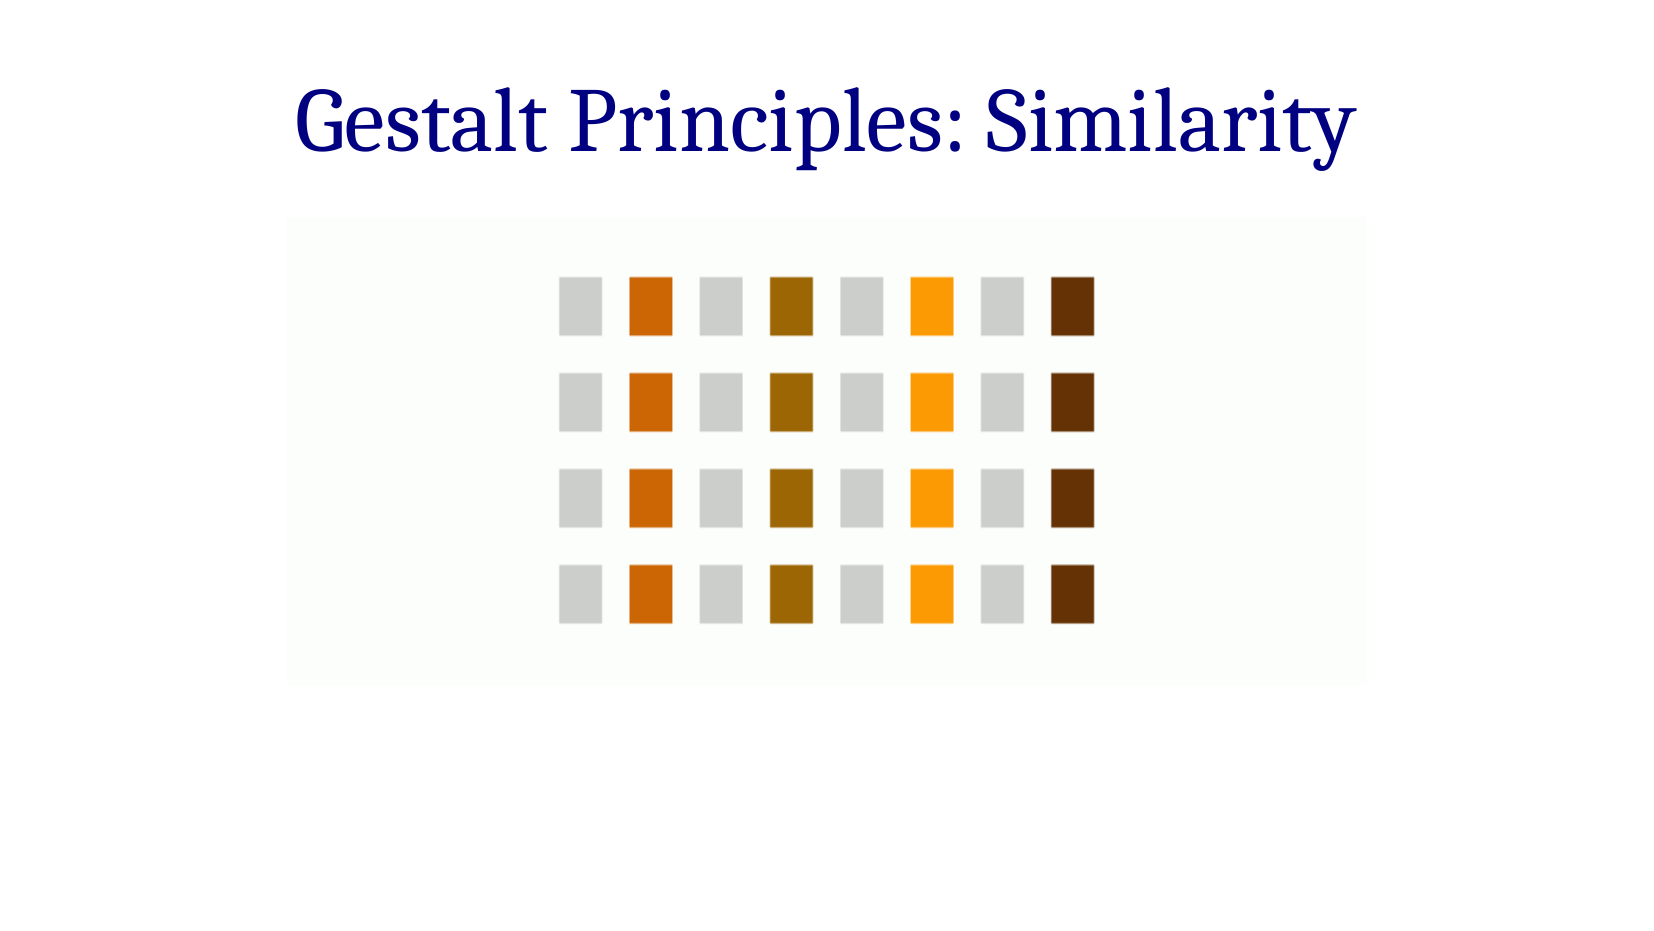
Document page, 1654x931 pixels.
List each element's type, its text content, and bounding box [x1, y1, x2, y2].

picture [287, 217, 1367, 686]
title Gestalt Principles: Similarity [82, 37, 1571, 193]
